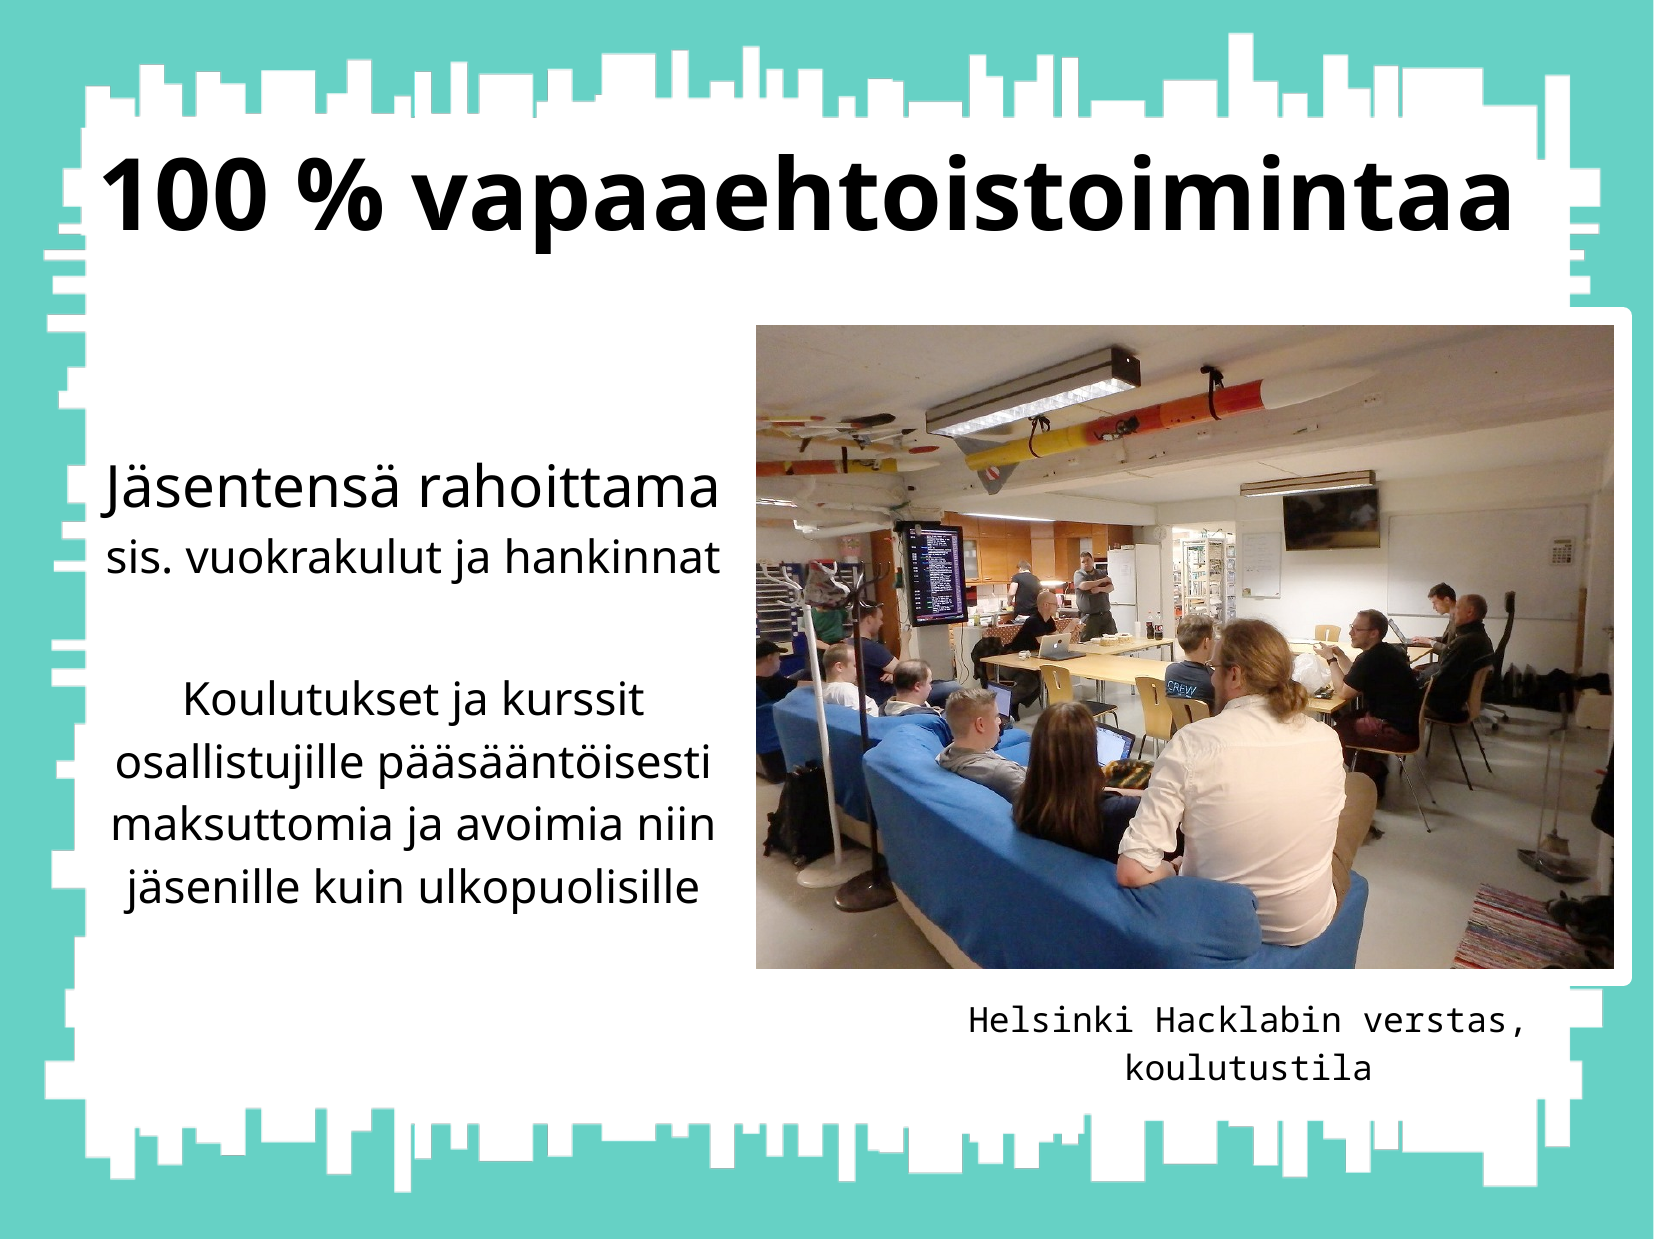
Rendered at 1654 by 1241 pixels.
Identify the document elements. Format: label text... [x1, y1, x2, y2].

subtitle Jäsentensä rahoittama sis. vuokrakulut ja hankinnat Koulutukset ja kurssit osallistujille pääsääntöisesti maksuttomia ja avoimia niin jäsenille kuin ulkopuolisille [59, 204, 768, 1158]
picture [0, 0, 1654, 1239]
text_box Helsinki Hacklabin verstas, koulutustila [953, 988, 1453, 1076]
